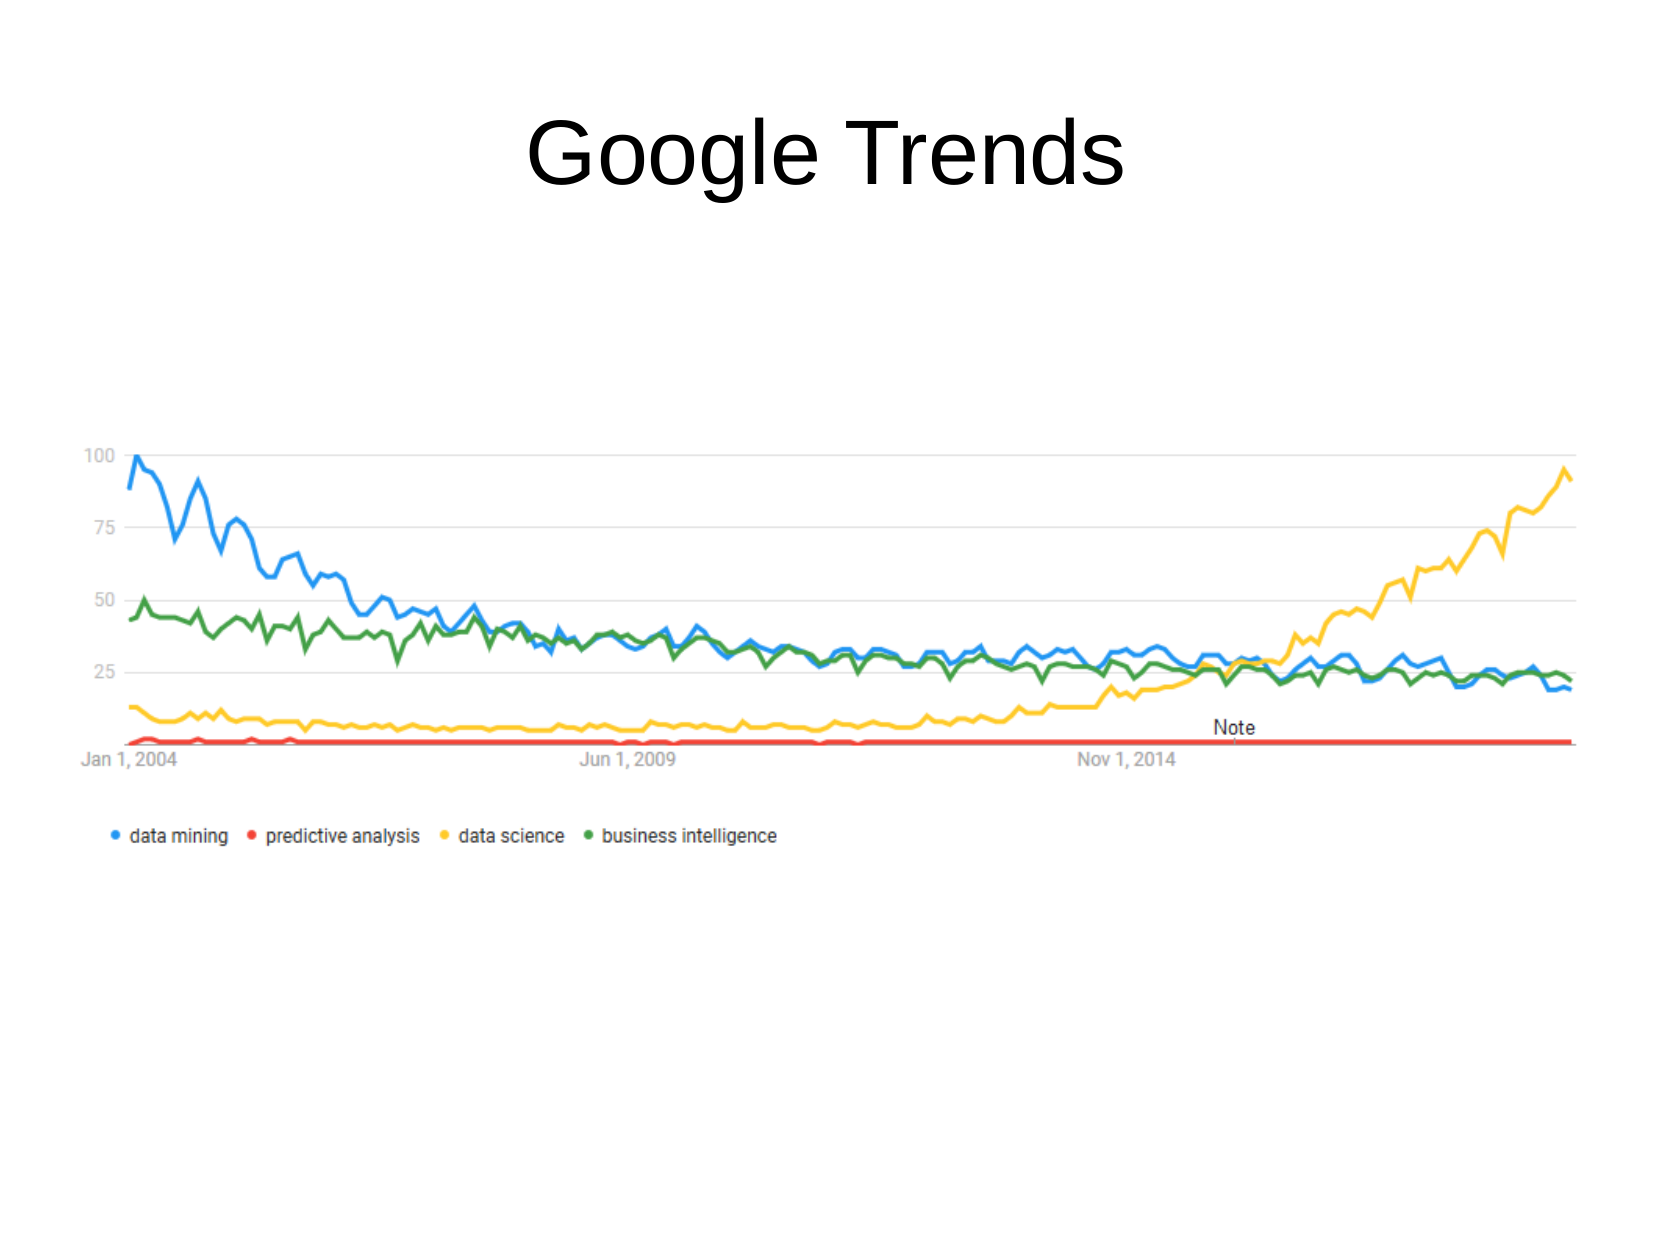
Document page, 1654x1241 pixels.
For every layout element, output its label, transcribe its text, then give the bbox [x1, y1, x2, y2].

picture [97, 807, 797, 868]
picture [48, 378, 1603, 796]
title Google Trends [82, 49, 1571, 257]
